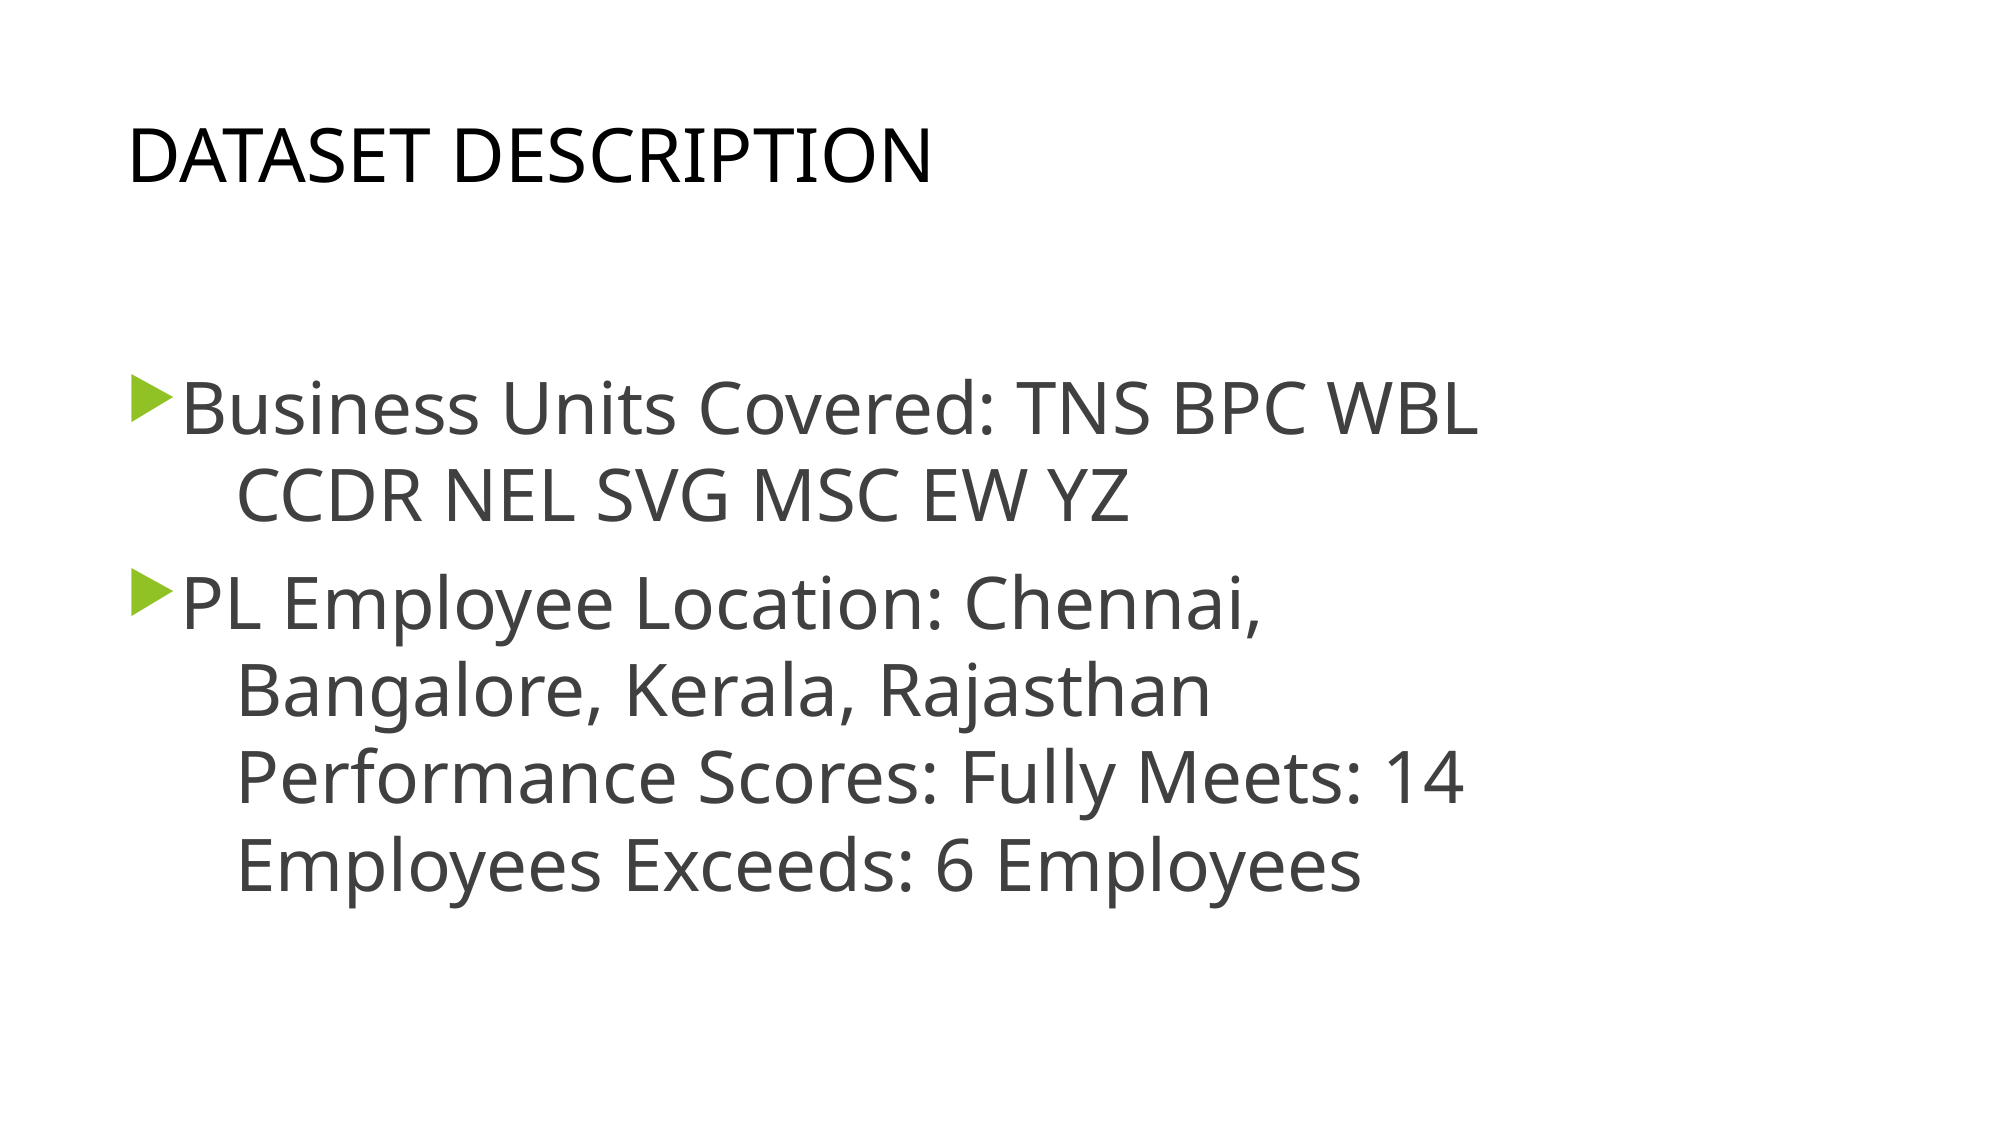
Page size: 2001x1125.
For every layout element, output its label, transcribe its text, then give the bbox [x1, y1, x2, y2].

list Business Units Covered: TNS BPC WBL CCDR NEL SVG MSC EW YZ PL Employee Location: Chennai, Bangalore, Kerala, Rajasthan Performance Scores: Fully Meets: 14 Employees Exceeds: 6 Employees [111, 354, 1522, 992]
title DATASET DESCRIPTION [111, 99, 1522, 317]
